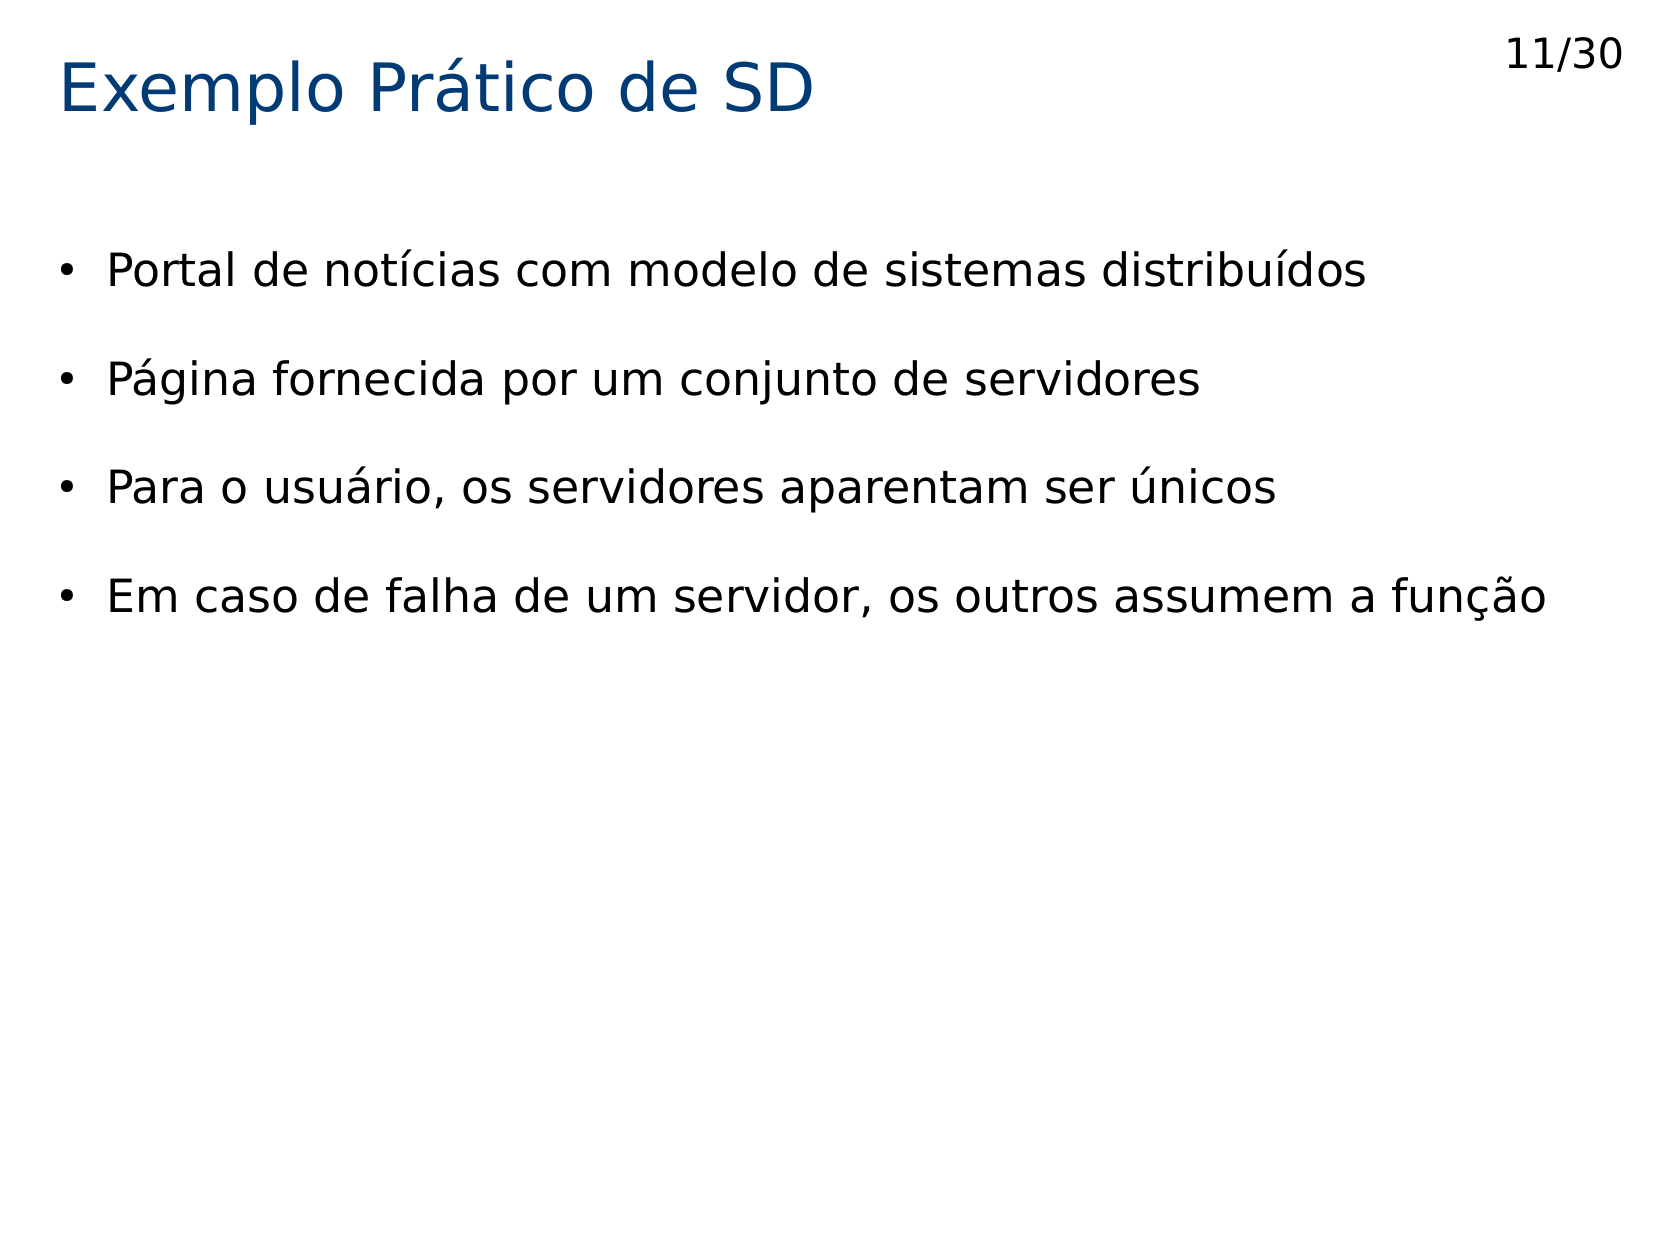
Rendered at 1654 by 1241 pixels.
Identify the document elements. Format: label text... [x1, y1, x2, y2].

title Exemplo Prático de SD [59, 29, 1506, 148]
list Portal de notícias com modelo de sistemas distribuídos Página fornecida por um conjunto de servidores Para o usuário, os servidores aparentam ser únicos Em caso de falha de um servidor, os outros assumem a função [59, 236, 1595, 1211]
